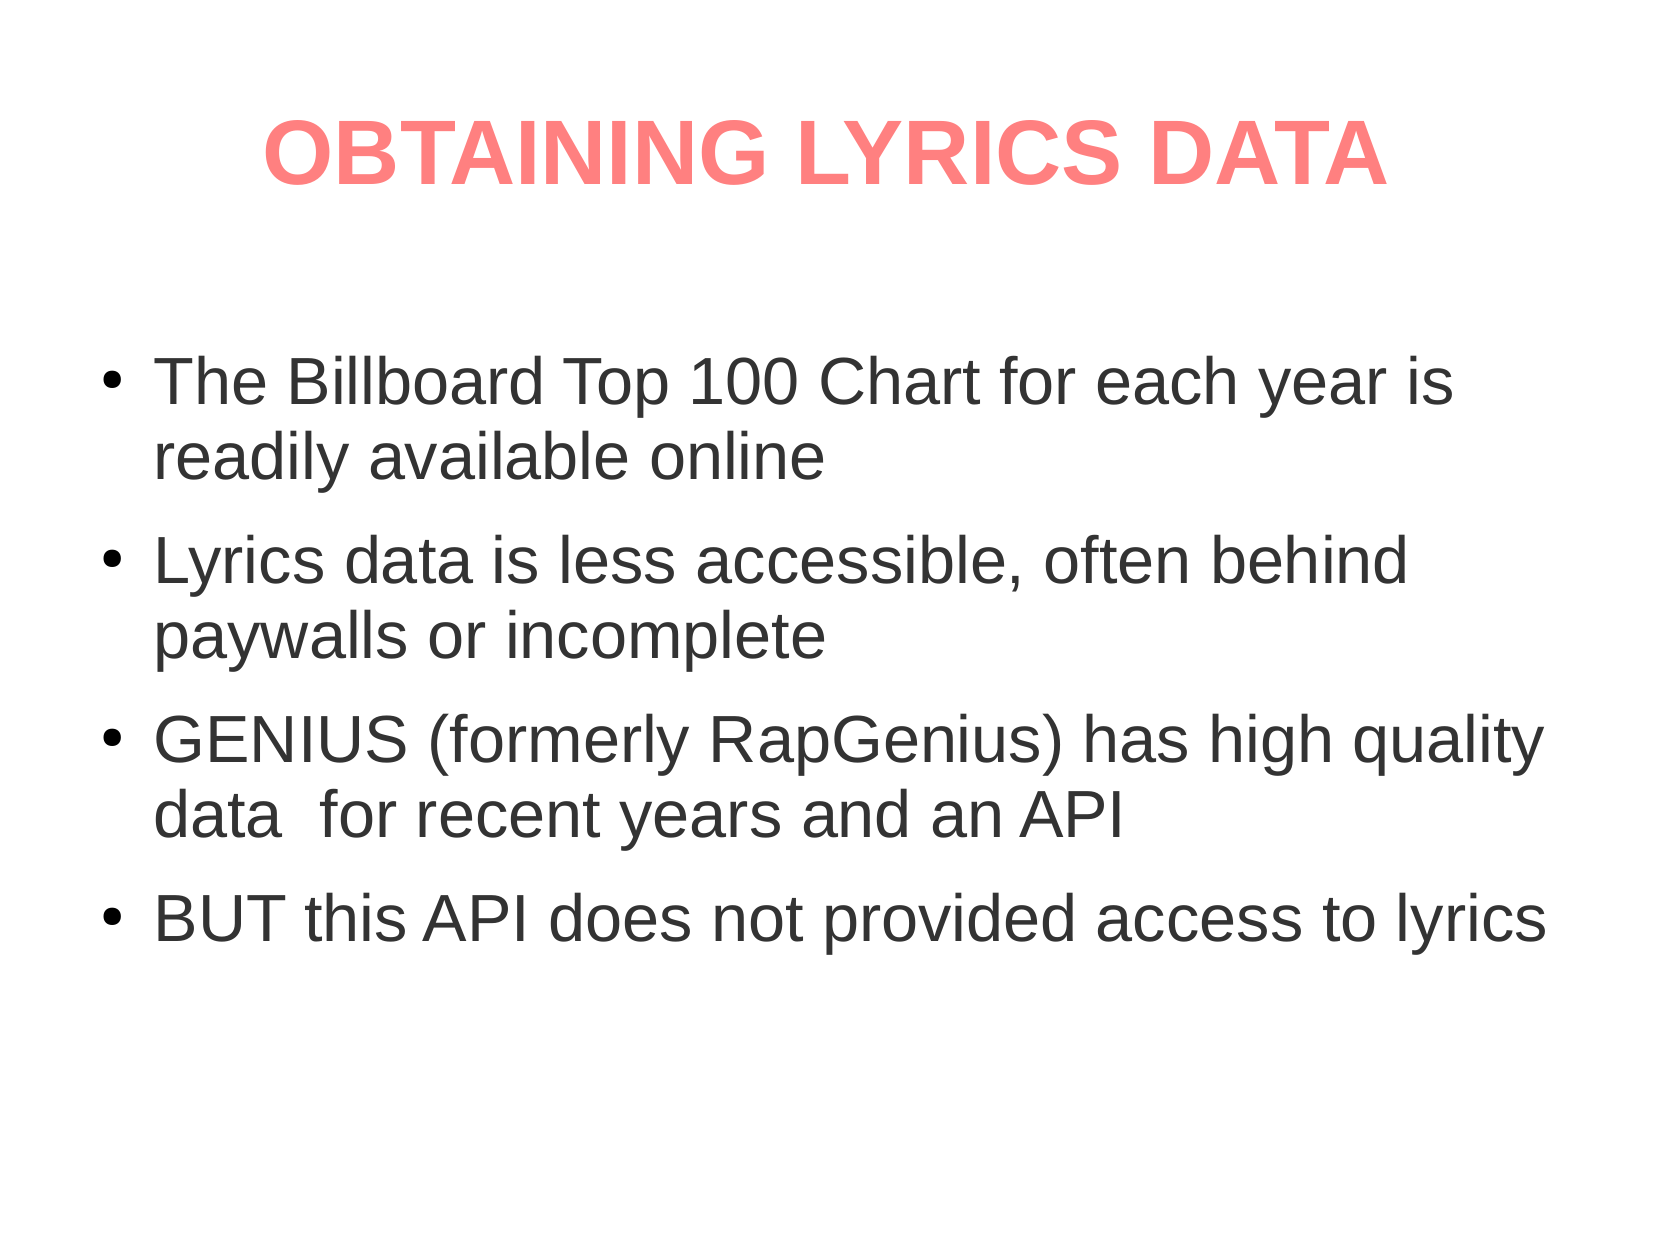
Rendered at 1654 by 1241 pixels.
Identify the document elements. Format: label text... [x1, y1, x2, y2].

list The Billboard Top 100 Chart for each year is readily available online Lyrics data is less accessible, often behind paywalls or incomplete GENIUS (formerly RapGenius) has high quality data for recent years and an API BUT this API does not provided access to lyrics [82, 290, 1571, 1010]
title OBTAINING LYRICS DATA [82, 49, 1571, 257]
